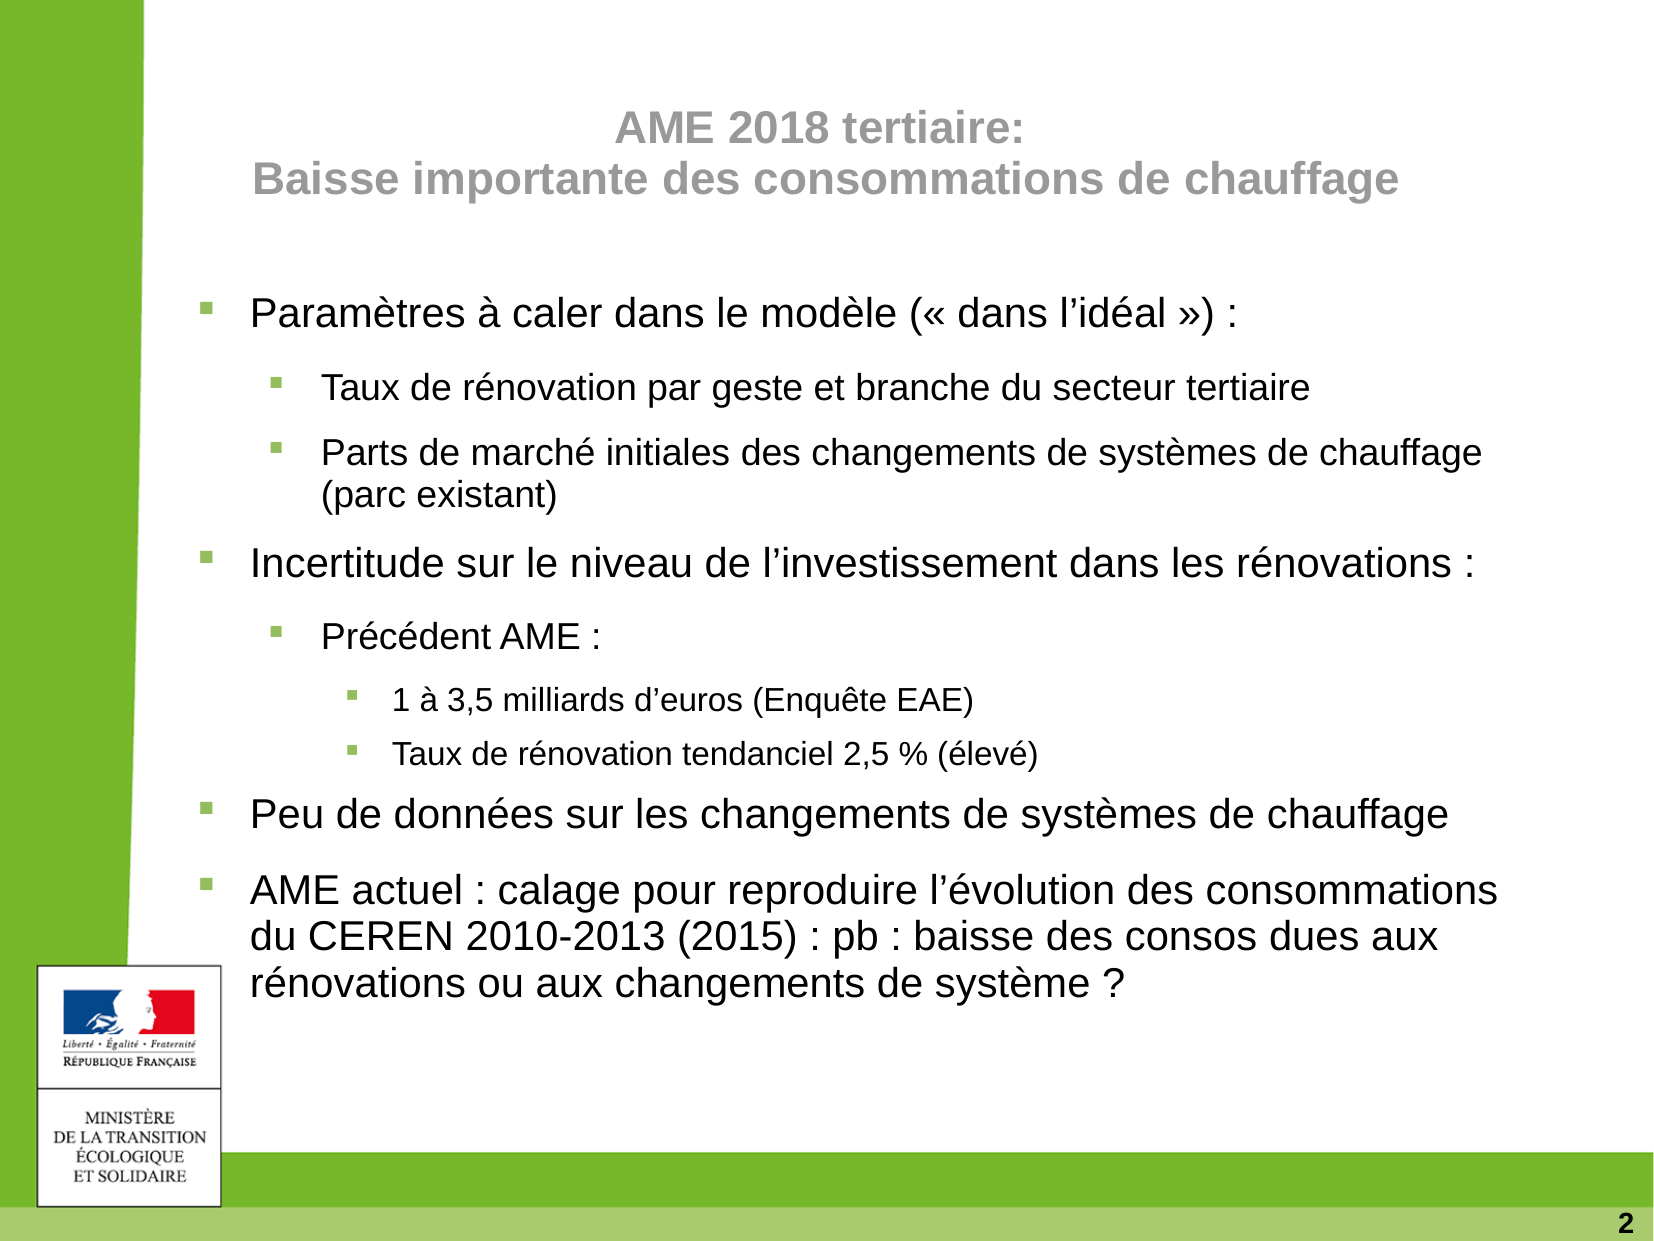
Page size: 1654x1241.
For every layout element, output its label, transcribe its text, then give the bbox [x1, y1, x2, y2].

list Paramètres à caler dans le modèle (« dans l’idéal ») : Taux de rénovation par geste et branche du secteur tertiaire Parts de marché initiales des changements de systèmes de chauffage (parc existant) Incertitude sur le niveau de l’investissement dans les rénovations : Précédent AME : 1 à 3,5 milliards d’euros (Enquête EAE) Taux de rénovation tendanciel 2,5 % (élevé) Peu de données sur les changements de systèmes de chauffage AME actuel : calage pour reproduire l’évolution des consommations du CEREN 2010-2013 (2015) : pb : baisse des consos dues aux rénovations ou aux changements de système ? [179, 290, 1509, 1083]
picture [0, 0, 1654, 1241]
title AME 2018 tertiaire: Baisse importante des consommations de chauffage [82, 49, 1571, 257]
